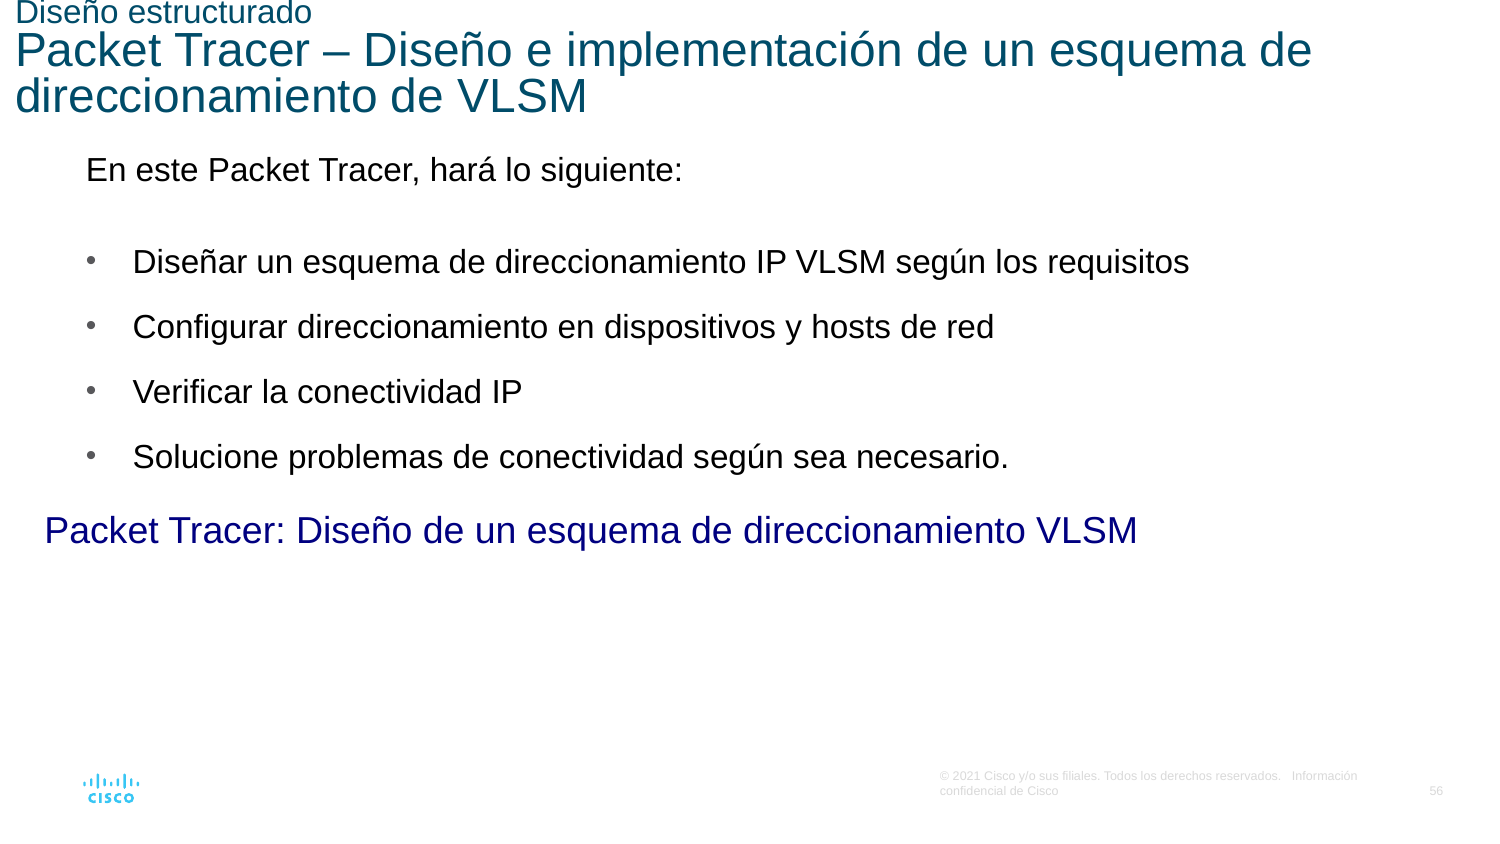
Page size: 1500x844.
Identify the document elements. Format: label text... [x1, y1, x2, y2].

title Diseño estructurado Packet Tracer – Diseño e implementación de un esquema de direccionamiento de VLSM [0, 0, 1500, 121]
list En este Packet Tracer, hará lo siguiente: Diseñar un esquema de direccionamiento IP VLSM según los requisitos Configurar direccionamiento en dispositivos y hosts de red Verificar la conectividad IP Solucione problemas de conectividad según sea necesario. [70, 140, 1430, 501]
text_box Packet Tracer: Diseño de un esquema de direccionamiento VLSM [29, 501, 1500, 577]
